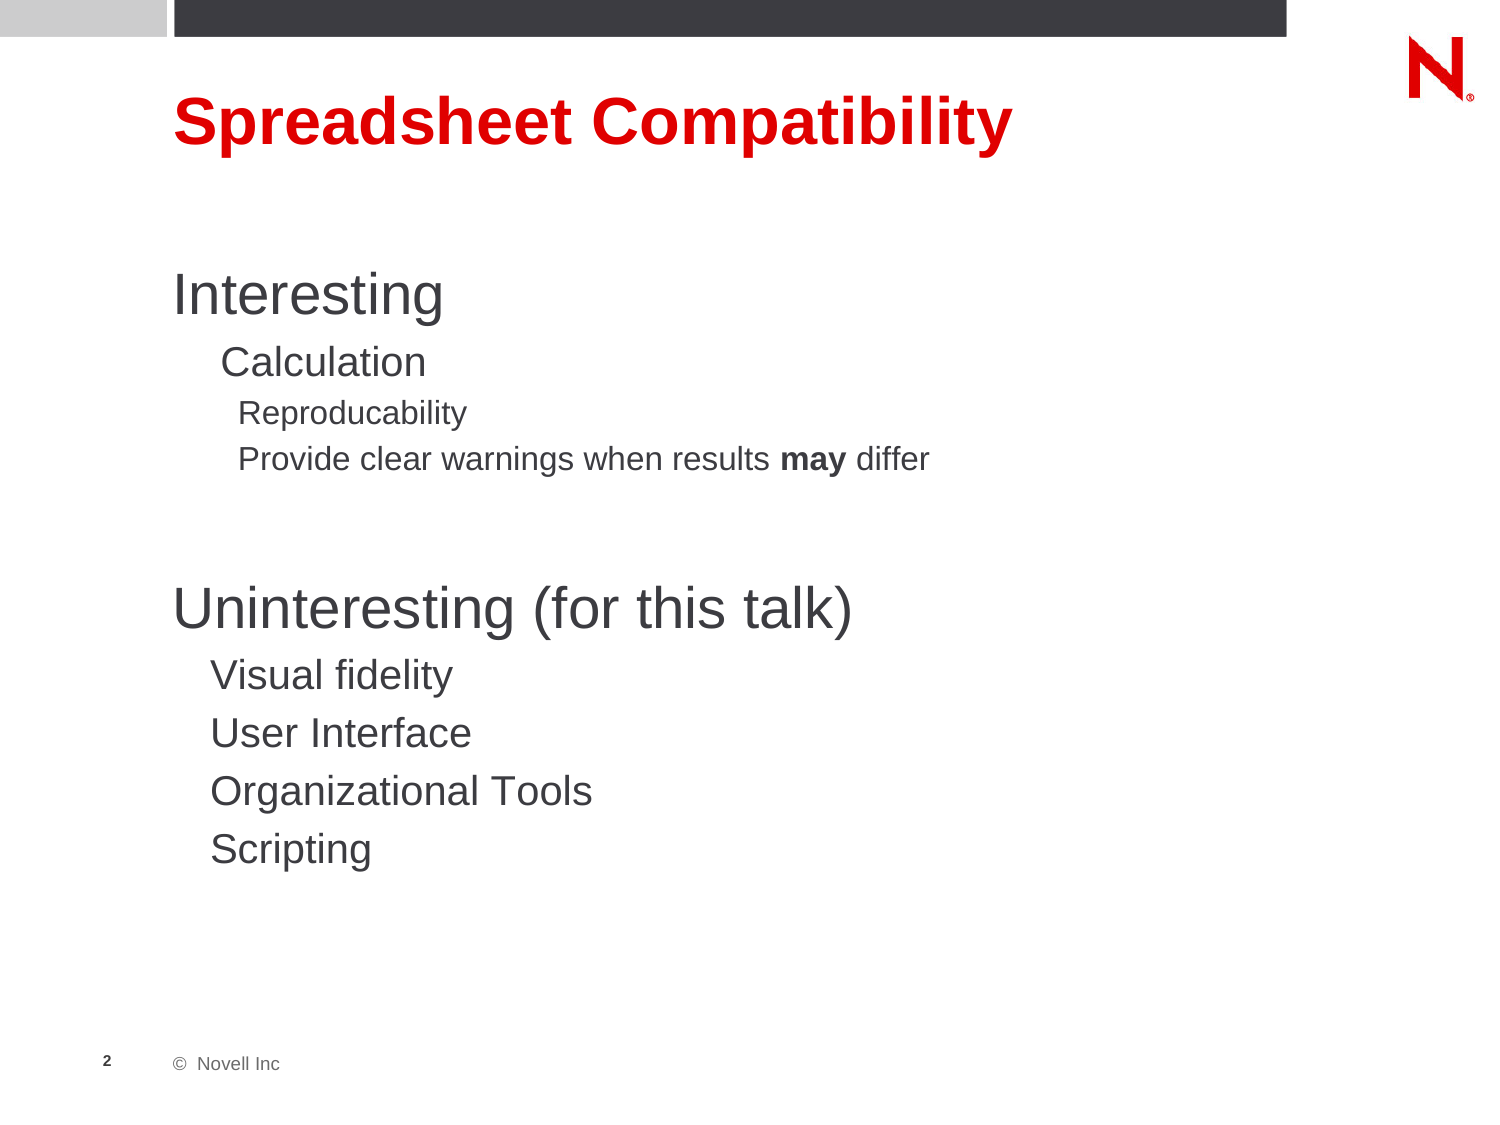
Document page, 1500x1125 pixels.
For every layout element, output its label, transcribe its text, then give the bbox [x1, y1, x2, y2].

title Spreadsheet Compatibility [173, 41, 1395, 205]
picture [1404, 32, 1477, 105]
list Interesting Calculation Reproducability Provide clear warnings when results may differ Uninteresting (for this talk) Visual fidelity User Interface Organizational Tools Scripting [172, 246, 1413, 983]
